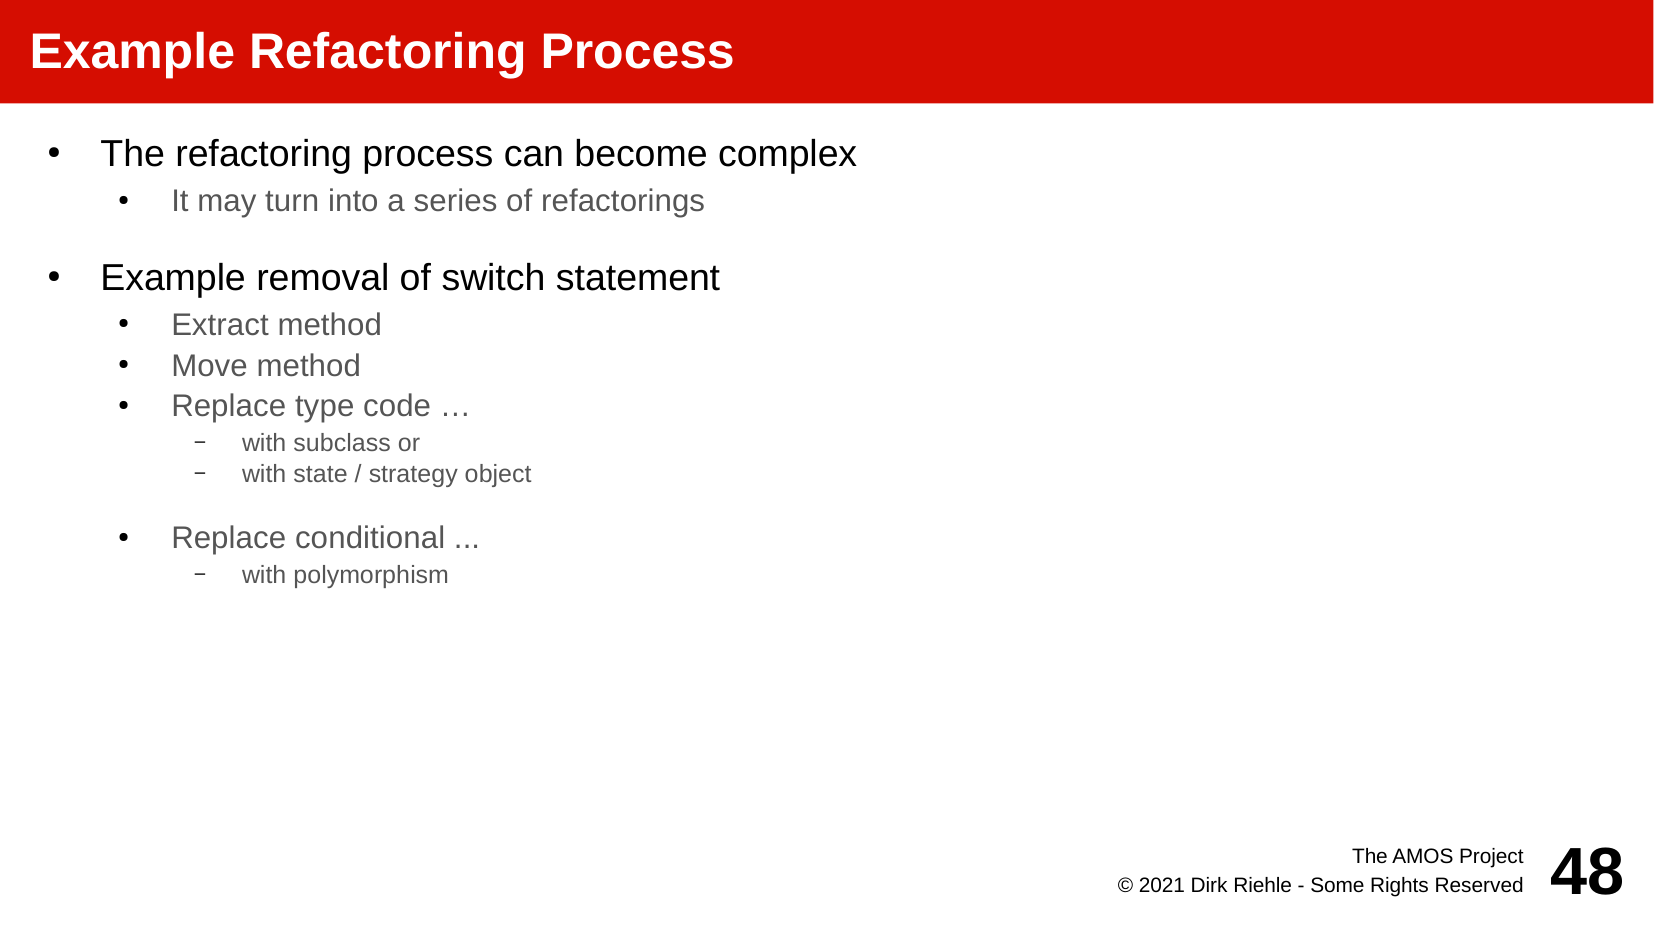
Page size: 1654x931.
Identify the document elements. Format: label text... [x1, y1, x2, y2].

title Example Refactoring Process [0, 0, 1654, 104]
list The refactoring process can become complex It may turn into a series of refactorings Example removal of switch statement Extract method Move method Replace type code … with subclass or with state / strategy object Replace conditional ... with polymorphism [29, 132, 1625, 813]
